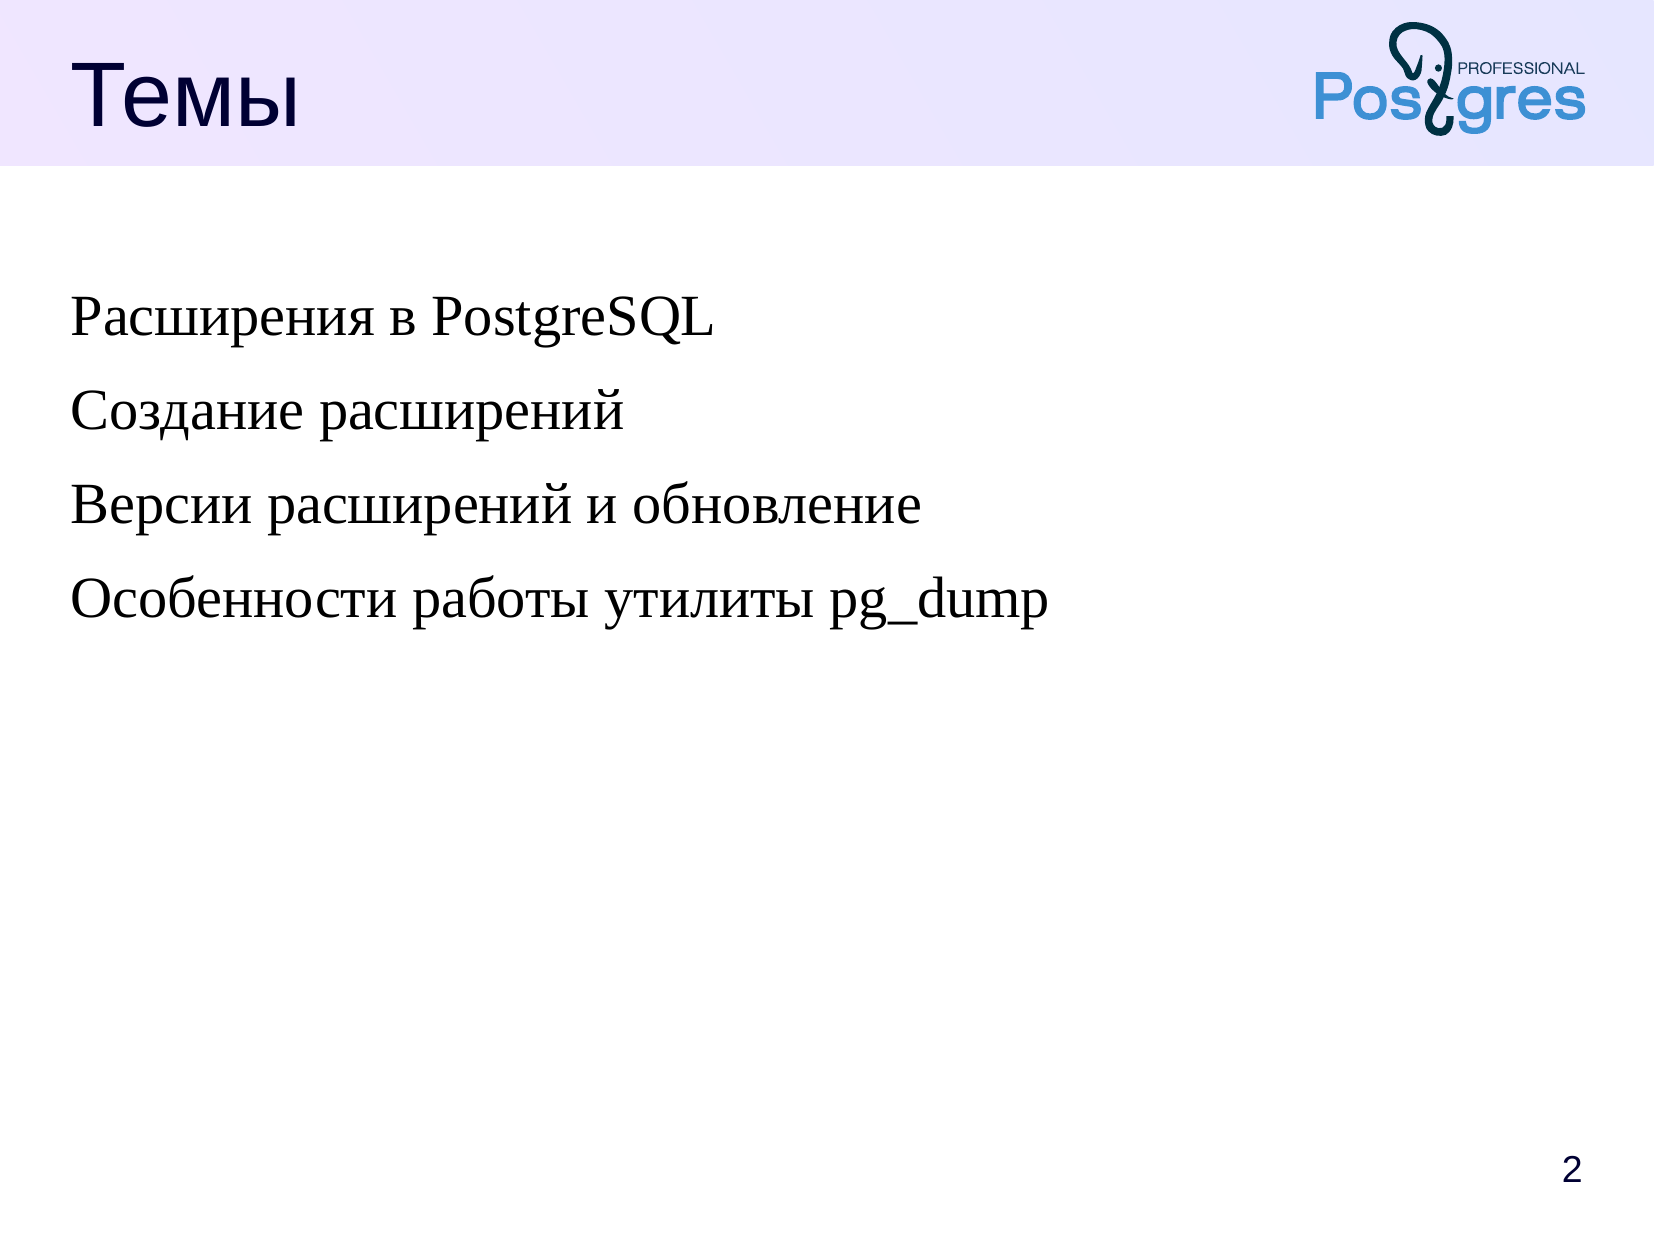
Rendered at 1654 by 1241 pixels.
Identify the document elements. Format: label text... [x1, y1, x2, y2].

list Расширения в PostgreSQL Создание расширений Версии расширений и обновление Особенности работы утилиты pg_dump [70, 283, 1583, 1141]
title Темы [70, 43, 1241, 147]
